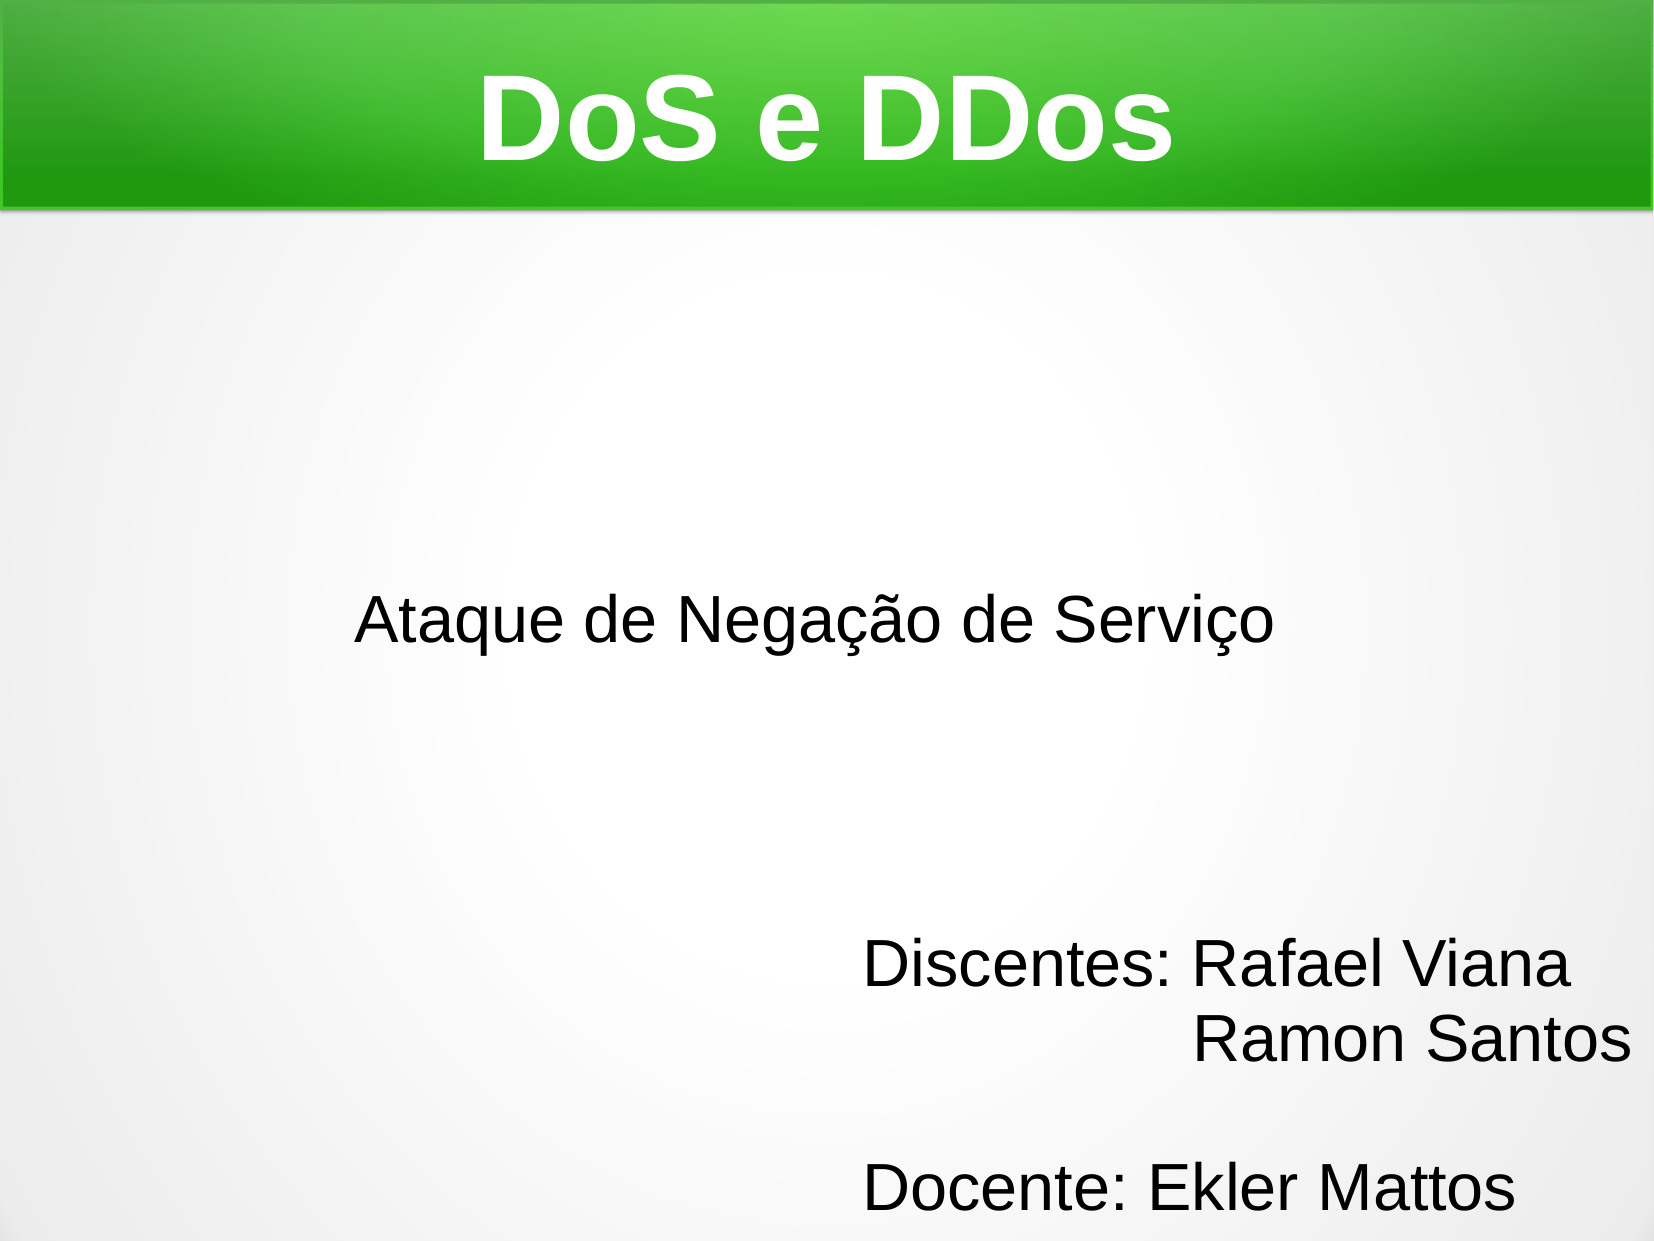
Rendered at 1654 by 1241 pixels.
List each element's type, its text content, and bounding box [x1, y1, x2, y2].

text_box Ataque de Negação de Serviço [0, 507, 1654, 731]
subtitle Discentes: Rafael Viana Ramon Santos Docente: Ekler Mattos [578, 897, 1654, 1241]
title DoS e DDos [82, 47, 1571, 189]
